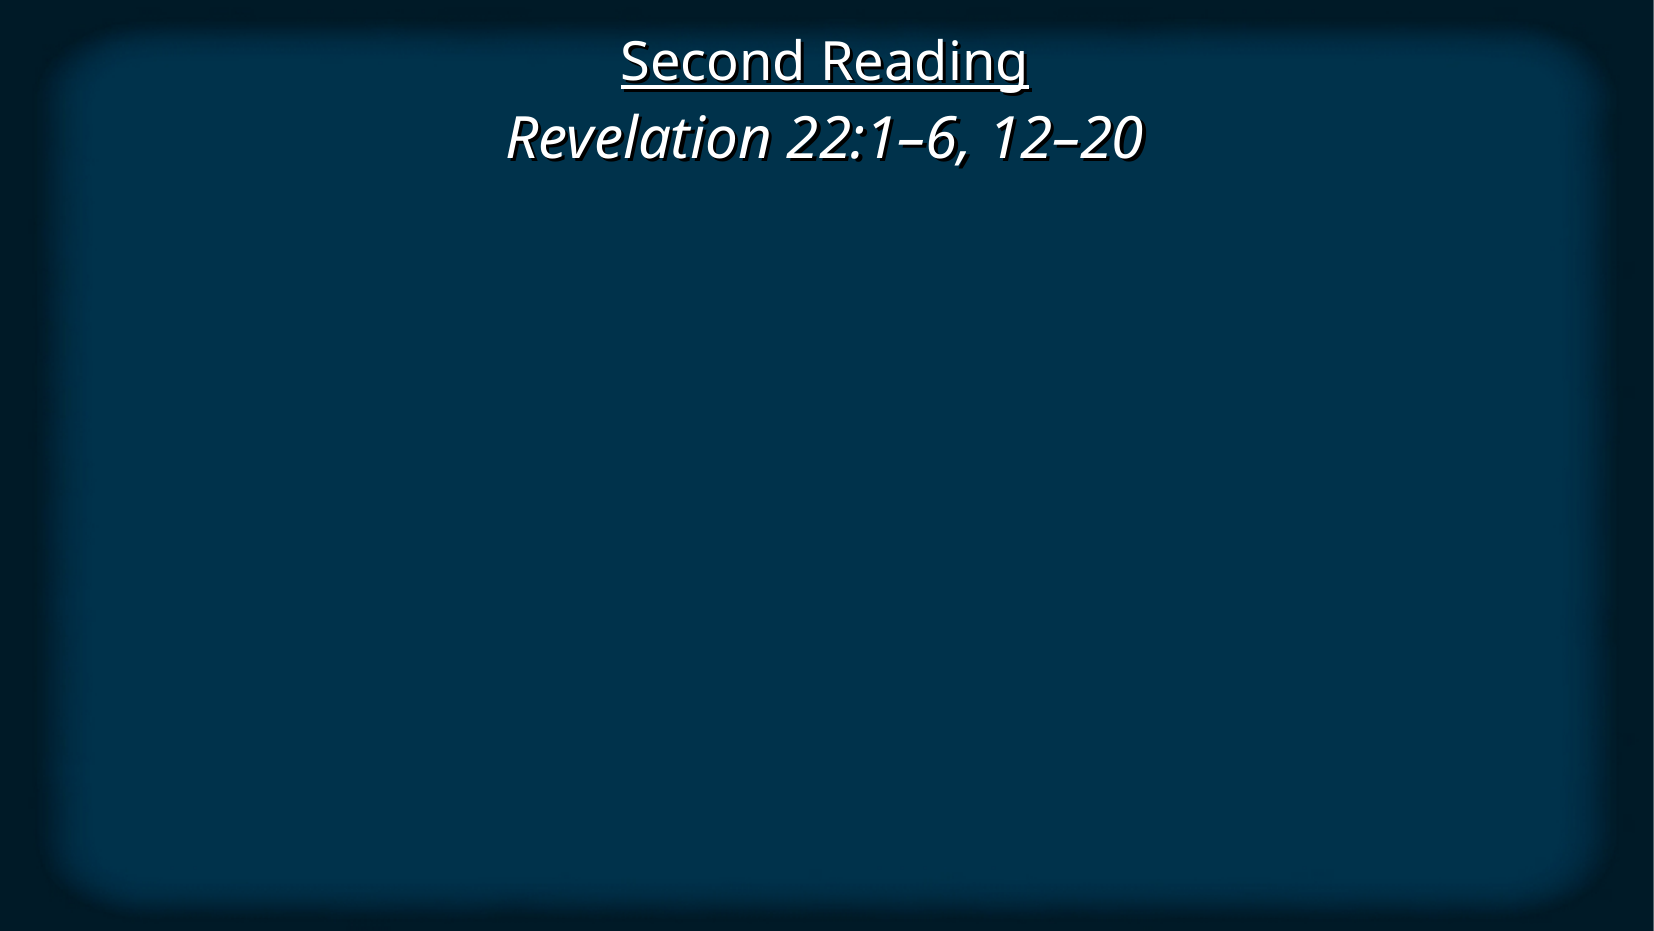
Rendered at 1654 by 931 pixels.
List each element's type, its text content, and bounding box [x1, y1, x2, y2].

picture [0, 0, 1654, 931]
text_box Second Reading Revelation 22:1–6, 12–20 [90, 15, 1561, 179]
